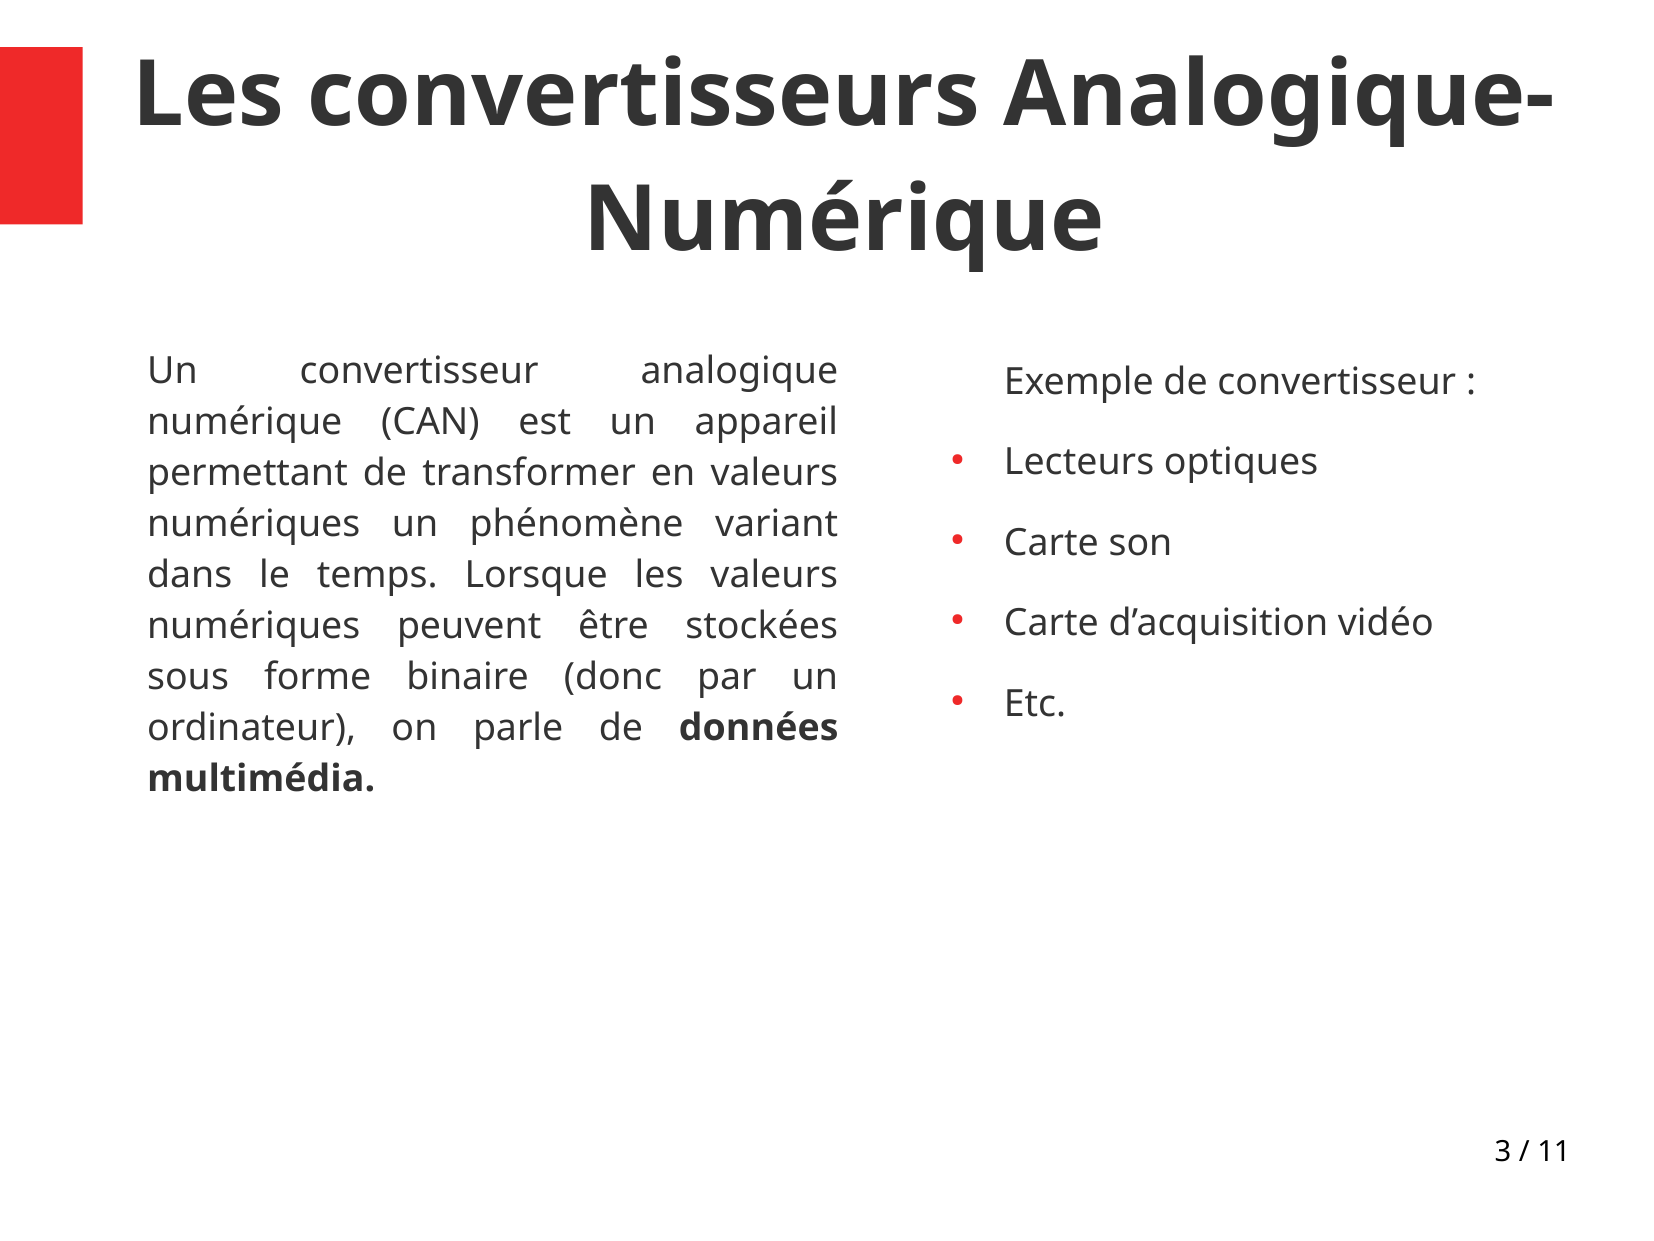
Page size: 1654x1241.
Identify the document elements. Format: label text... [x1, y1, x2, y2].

list Exemple de convertisseur : Lecteurs optiques Carte son Carte d’acquisition vidéo Etc. [933, 354, 1625, 698]
title Les convertisseurs Analogique-Numérique [118, 45, 1571, 260]
list Un convertisseur analogique numérique (CAN) est un appareil permettant de transformer en valeurs numériques un phénomène variant dans le temps. Lorsque les valeurs numériques peuvent être stockées sous forme binaire (donc par un ordinateur), on parle de données multimédia. [146, 343, 839, 1063]
